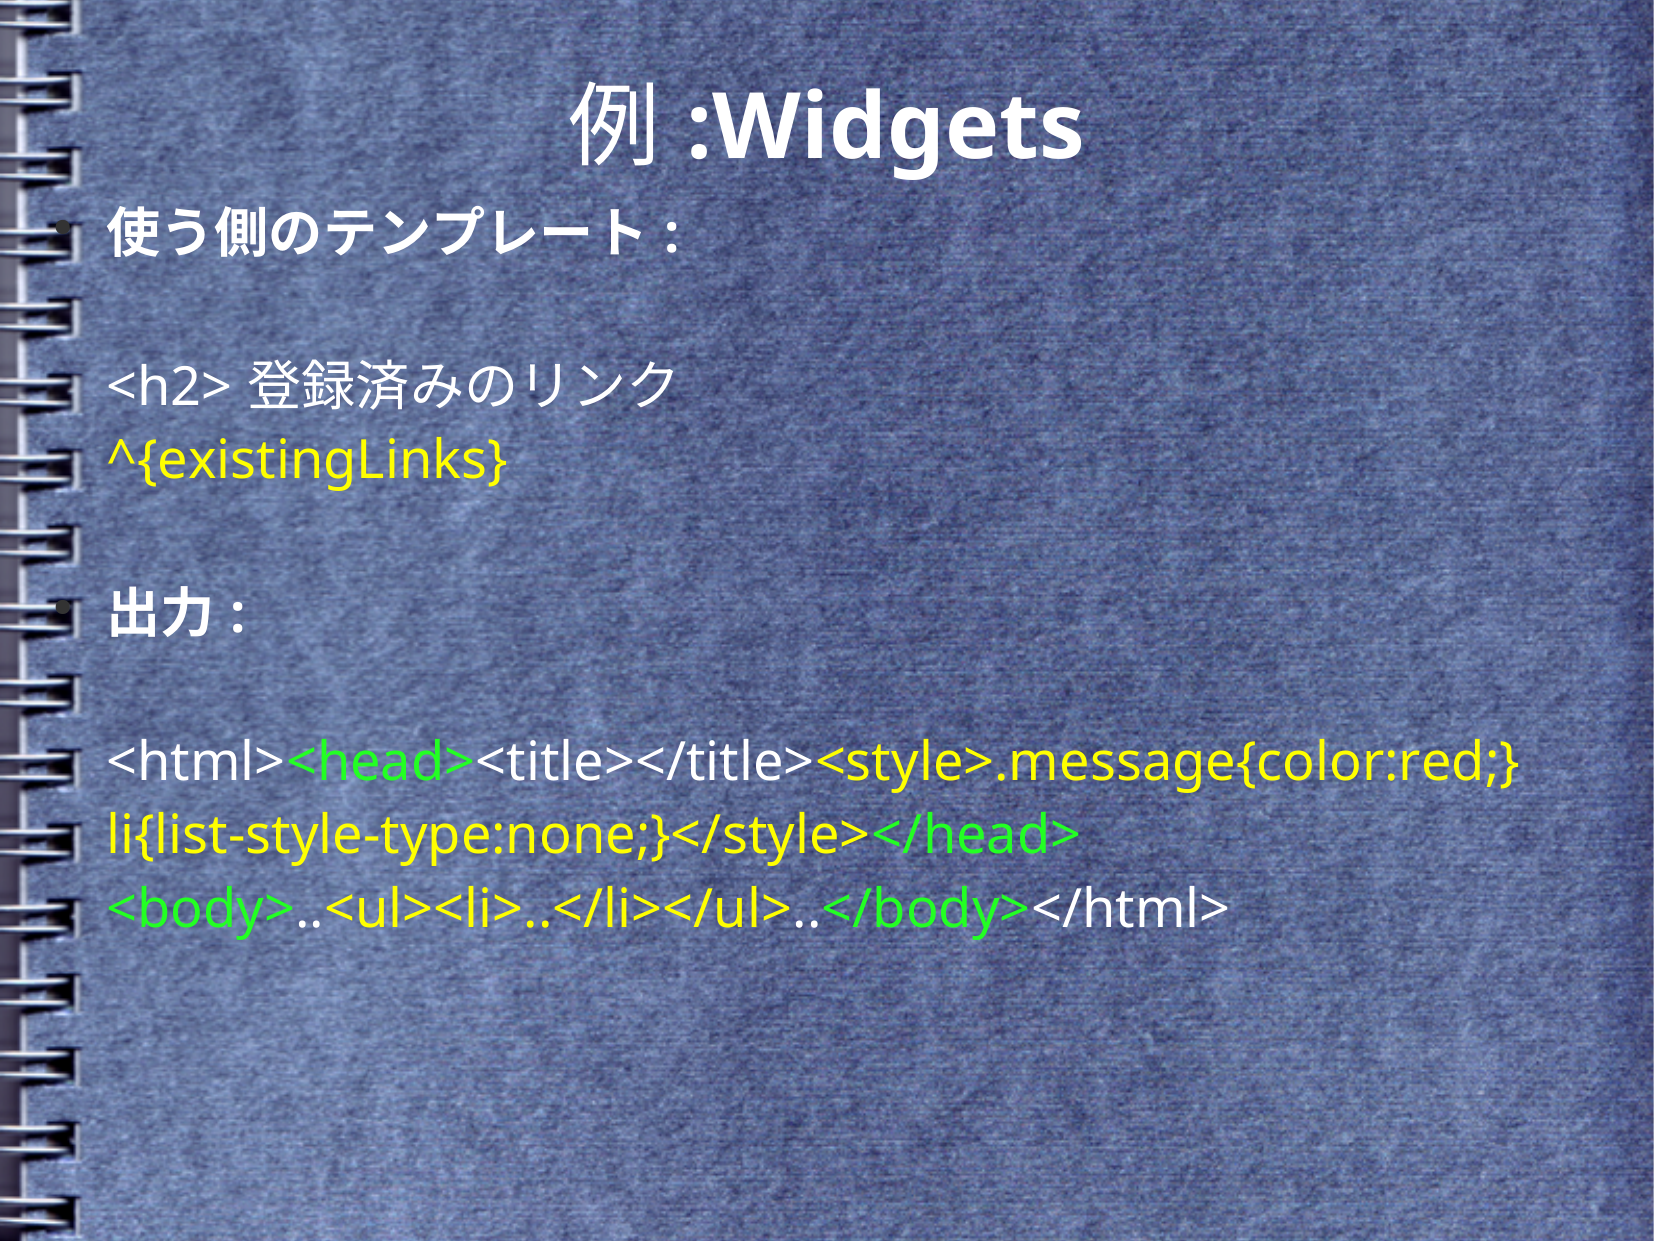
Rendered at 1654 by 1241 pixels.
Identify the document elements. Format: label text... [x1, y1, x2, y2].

picture [0, 0, 1654, 1241]
title 例:Widgets [82, 49, 1571, 188]
list 使う側のテンプレート: <h2>登録済みのリンク ^{existingLinks} 出力: <html><head><title></title><style>.message{color:red;} li{list-style-type:none;}</style></head> <body>..<ul><li>..</li></ul>..</body></html> [35, 188, 1654, 1241]
